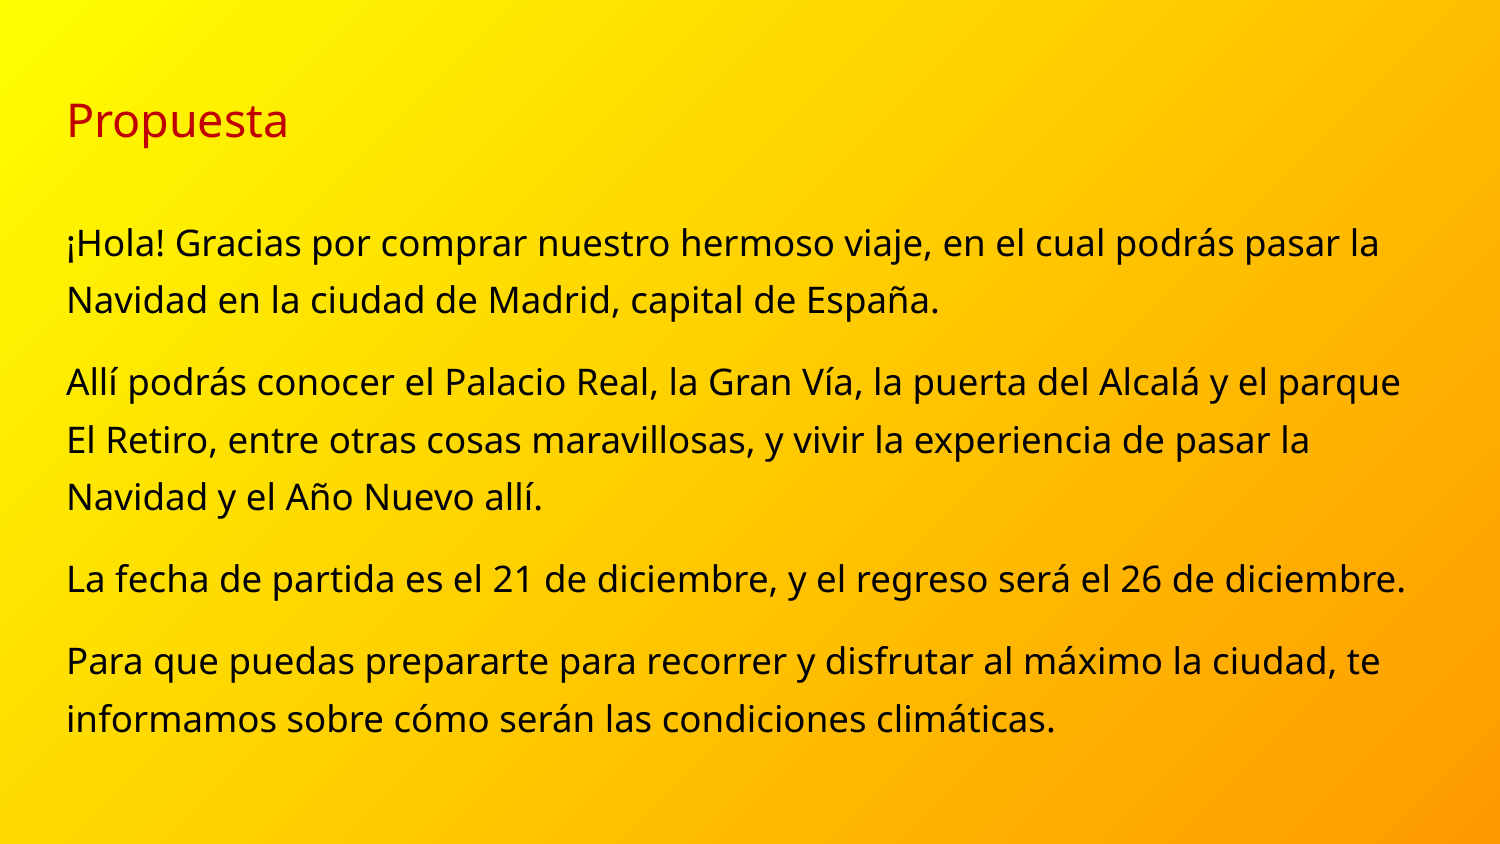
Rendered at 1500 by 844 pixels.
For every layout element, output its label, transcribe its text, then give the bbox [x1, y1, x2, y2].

title Propuesta [51, 72, 1449, 167]
list ¡Hola! Gracias por comprar nuestro hermoso viaje, en el cual podrás pasar la Navidad en la ciudad de Madrid, capital de España. Allí podrás conocer el Palacio Real, la Gran Vía, la puerta del Alcalá y el parque El Retiro, entre otras cosas maravillosas, y vivir la experiencia de pasar la Navidad y el Año Nuevo allí. La fecha de partida es el 21 de diciembre, y el regreso será el 26 de diciembre. Para que puedas prepararte para recorrer y disfrutar al máximo la ciudad, te informamos sobre cómo serán las condiciones climáticas. [51, 194, 1449, 765]
